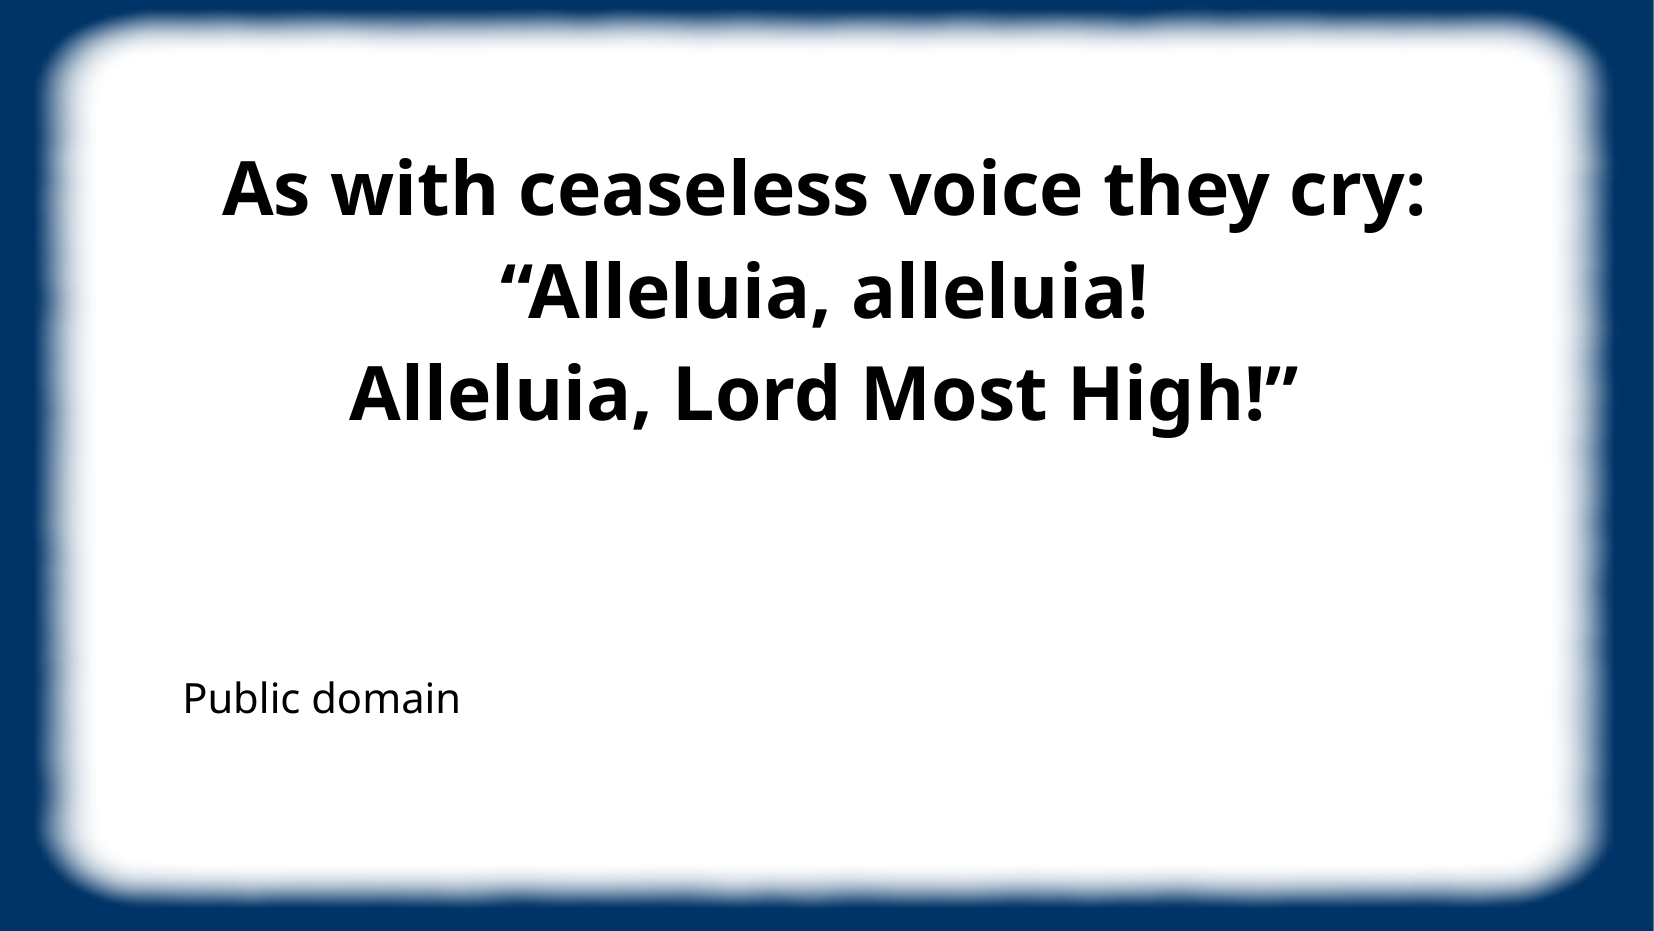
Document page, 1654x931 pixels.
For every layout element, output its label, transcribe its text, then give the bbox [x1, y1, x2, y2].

text_box As with ceaseless voice they cry: “Alleluia, alleluia! Alleluia, Lord Most High!” Public domain [60, 60, 1591, 807]
picture [0, 0, 1654, 931]
